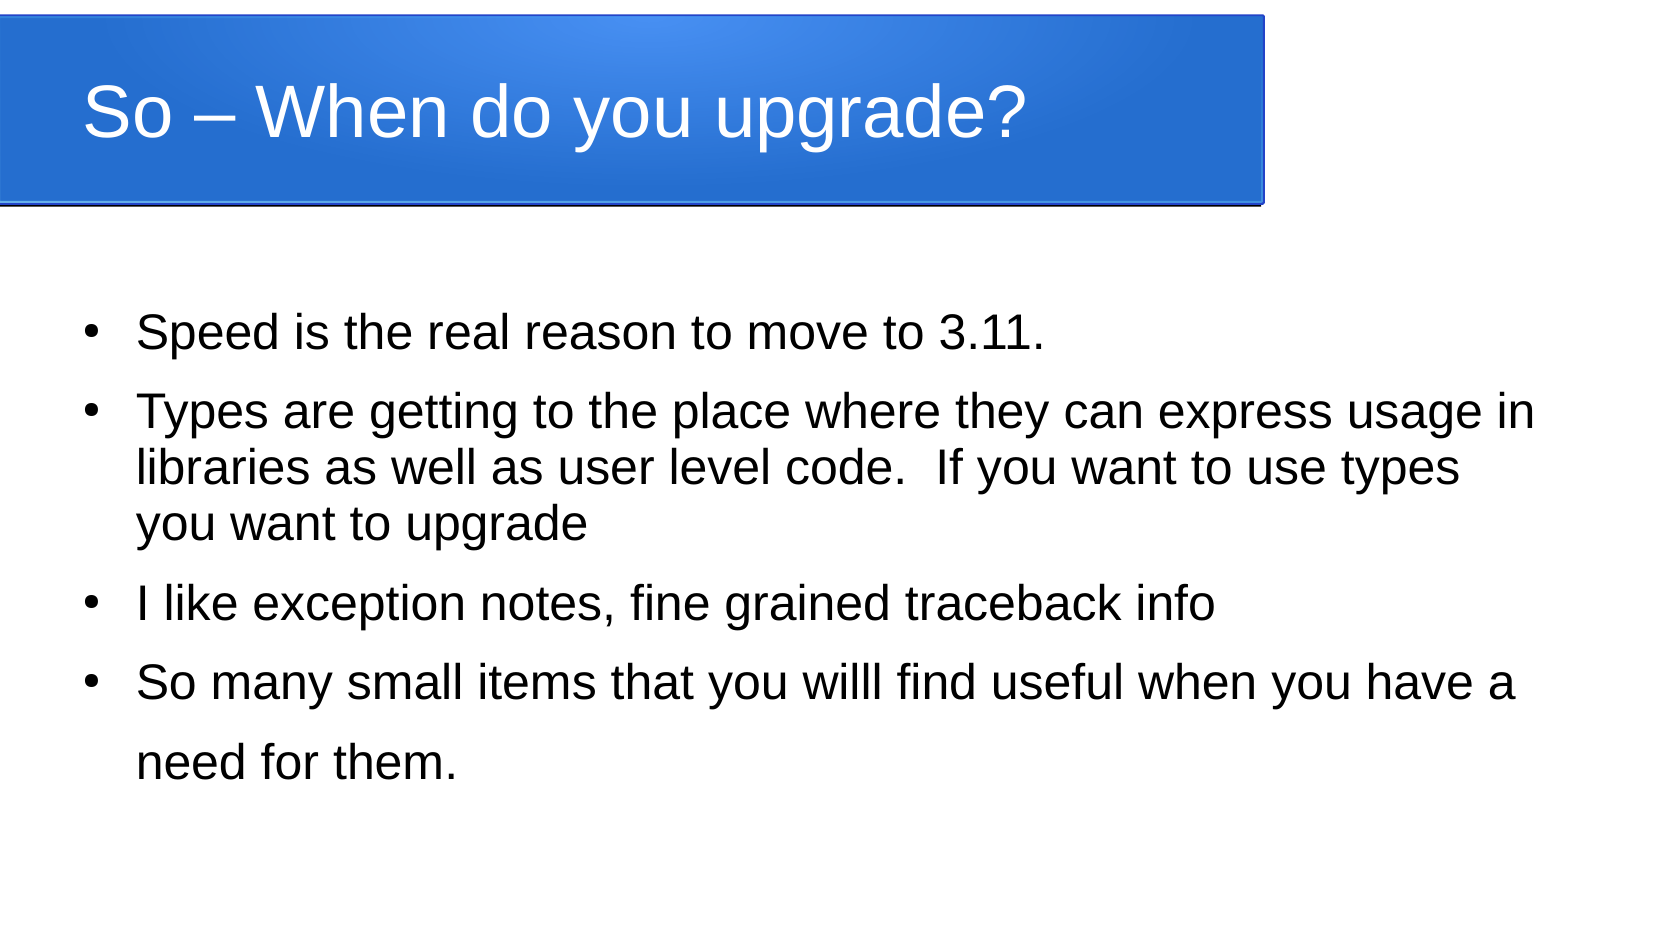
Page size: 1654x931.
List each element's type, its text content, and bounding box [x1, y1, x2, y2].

title So – When do you upgrade? [82, 35, 1235, 189]
list Speed is the real reason to move to 3.11. Types are getting to the place where they can express usage in libraries as well as user level code. If you want to use types you want to upgrade I like exception notes, fine grained traceback info So many small items that you willl find useful when you have a need for them. [64, 224, 1554, 856]
